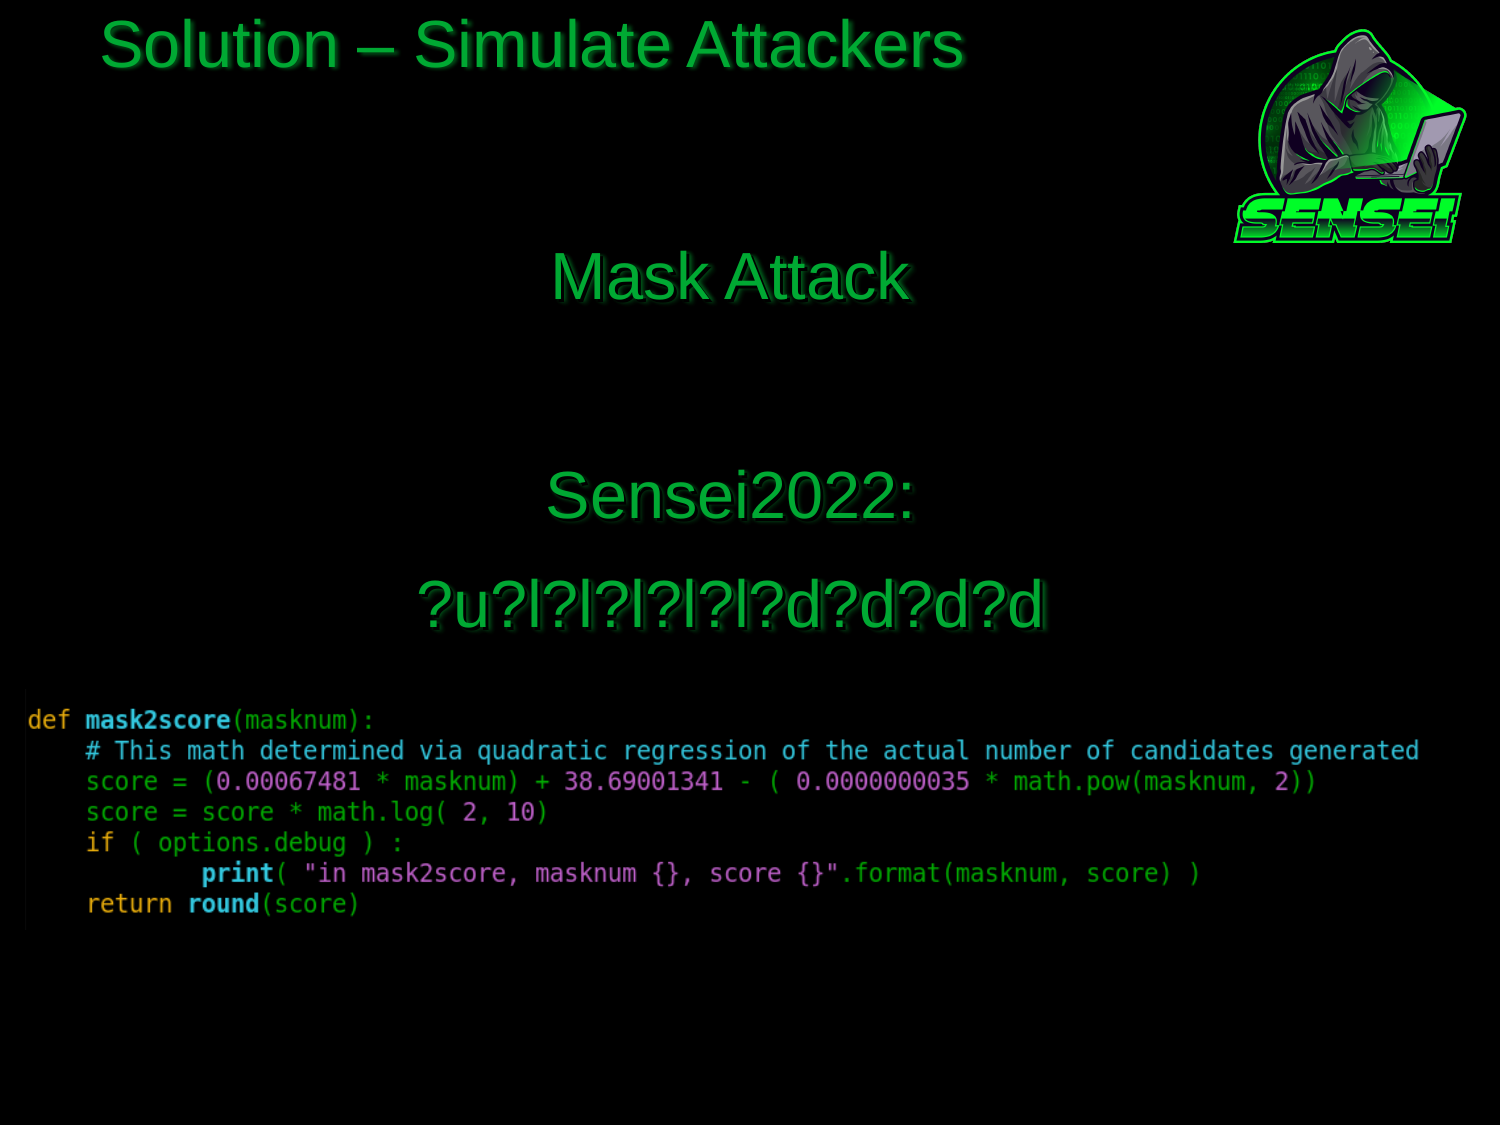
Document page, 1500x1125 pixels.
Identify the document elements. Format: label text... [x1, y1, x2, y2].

list Mask Attack Sensei2022: ?u?l?l?l?l?l?d?d?d?d [6, 224, 1456, 967]
text_box Solution – Simulate Attackers [84, 0, 981, 90]
picture [1215, 29, 1495, 243]
picture [25, 689, 1471, 931]
